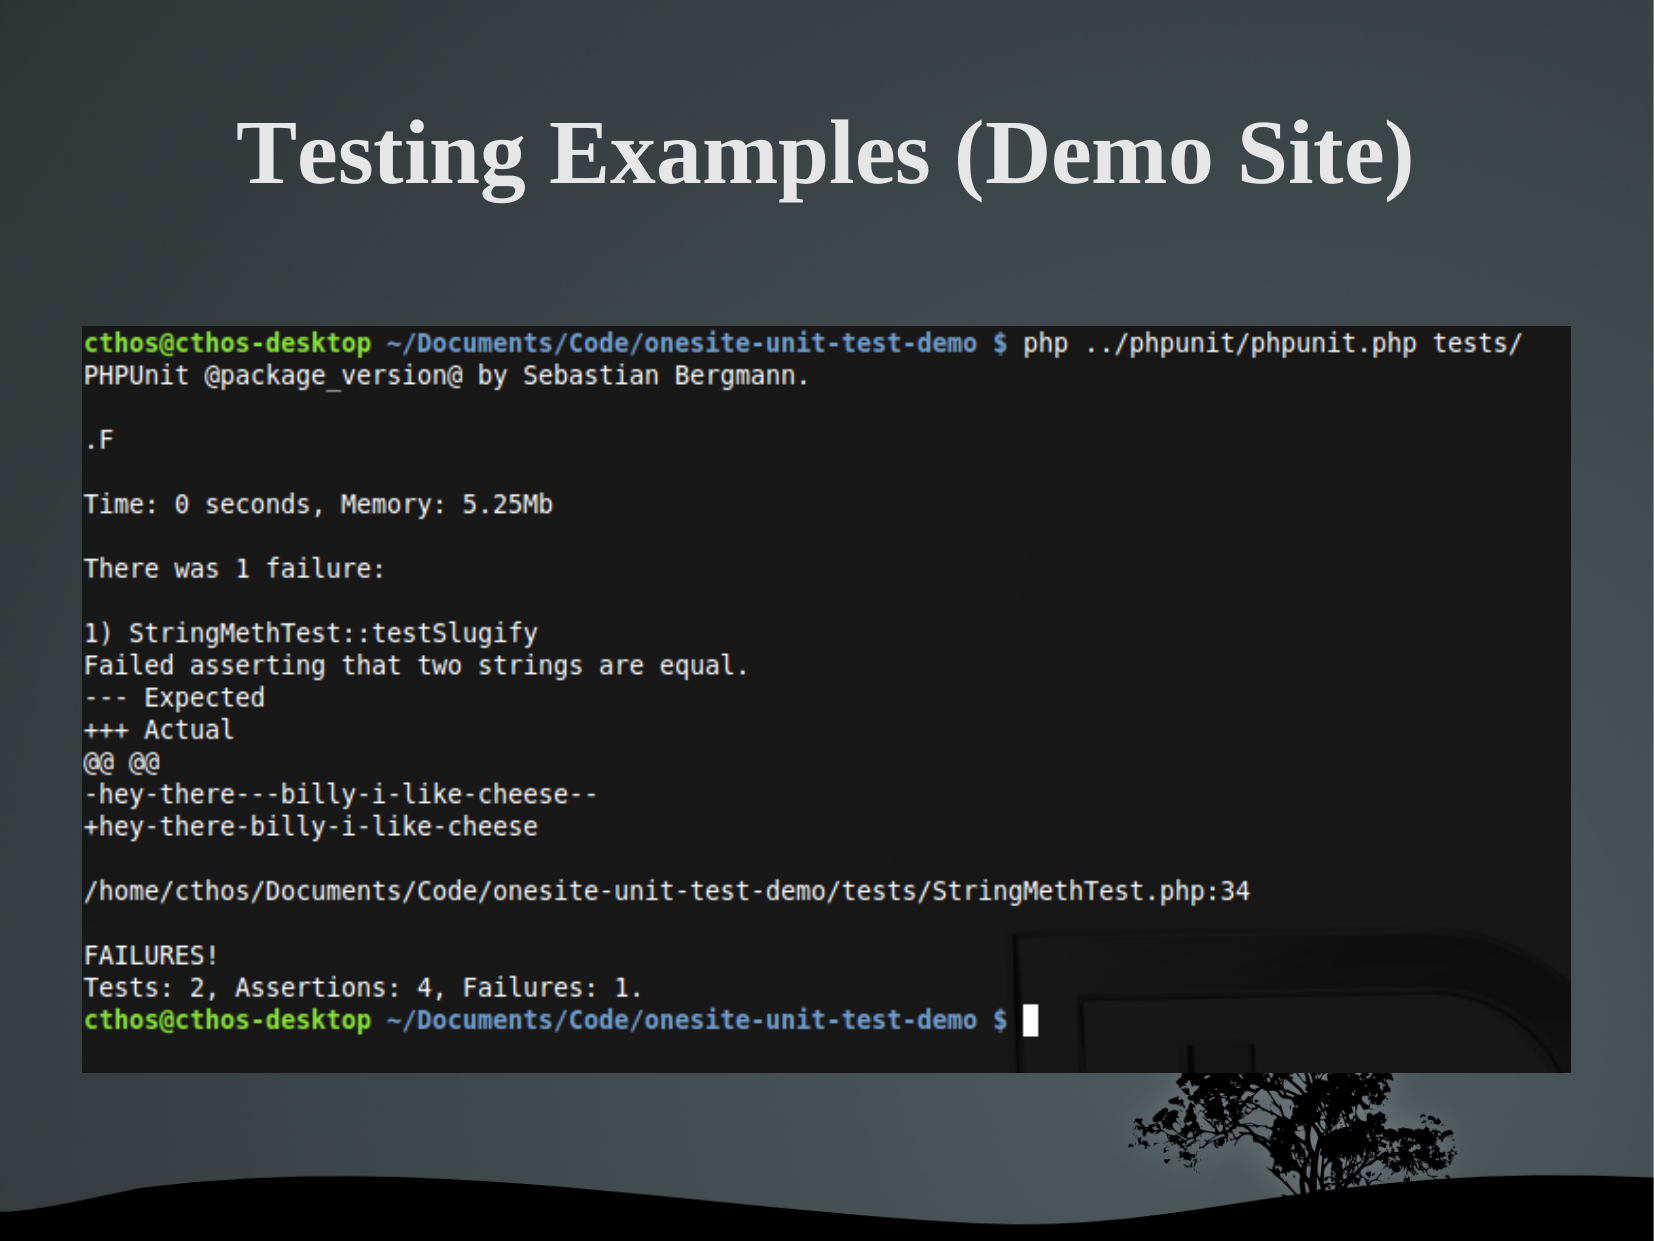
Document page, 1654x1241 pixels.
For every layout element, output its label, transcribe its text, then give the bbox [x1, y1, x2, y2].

title Testing Examples (Demo Site) [82, 49, 1571, 257]
picture [0, 0, 1654, 1241]
